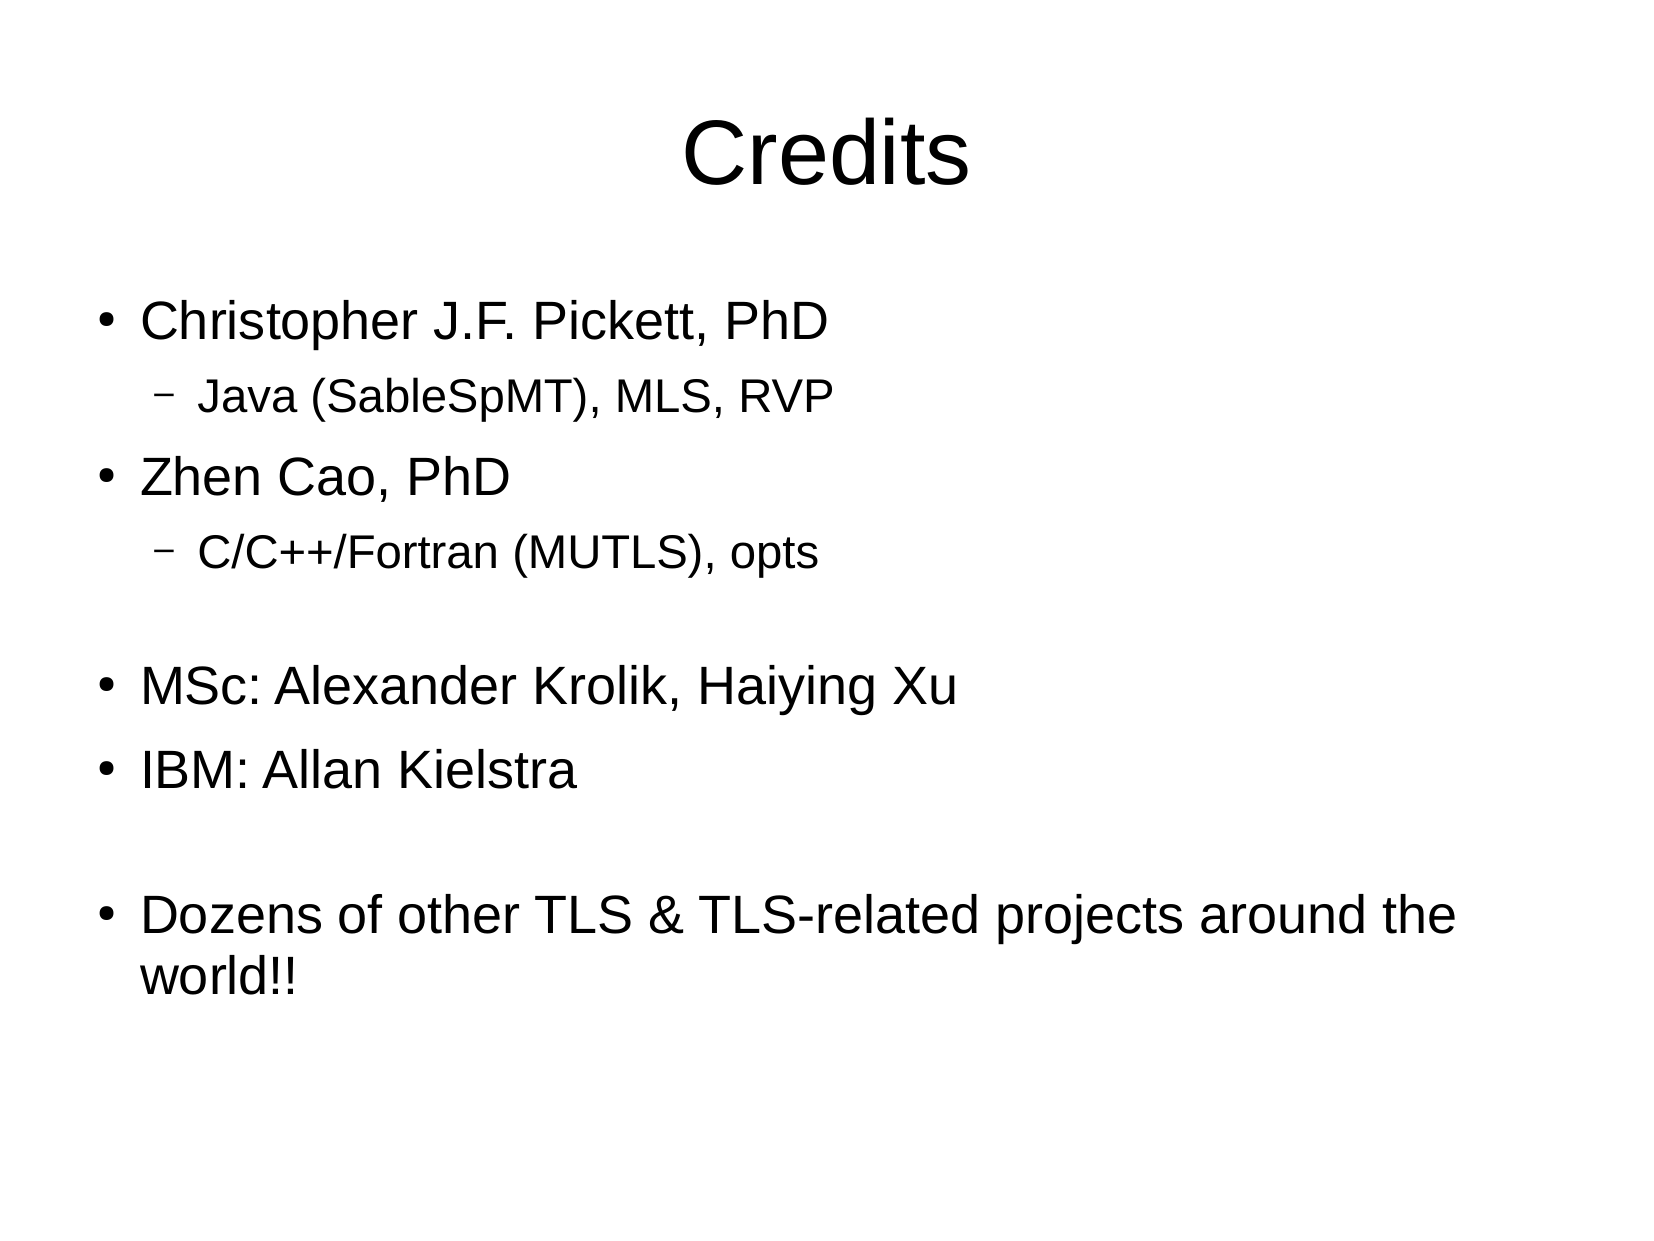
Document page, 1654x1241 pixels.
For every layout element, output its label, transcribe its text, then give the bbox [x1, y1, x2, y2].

list Christopher J.F. Pickett, PhD Java (SableSpMT), MLS, RVP Zhen Cao, PhD C/C++/Fortran (MUTLS), opts MSc: Alexander Krolik, Haiying Xu IBM: Allan Kielstra Dozens of other TLS & TLS-related projects around the world!! [82, 290, 1571, 1010]
title Credits [82, 49, 1571, 257]
